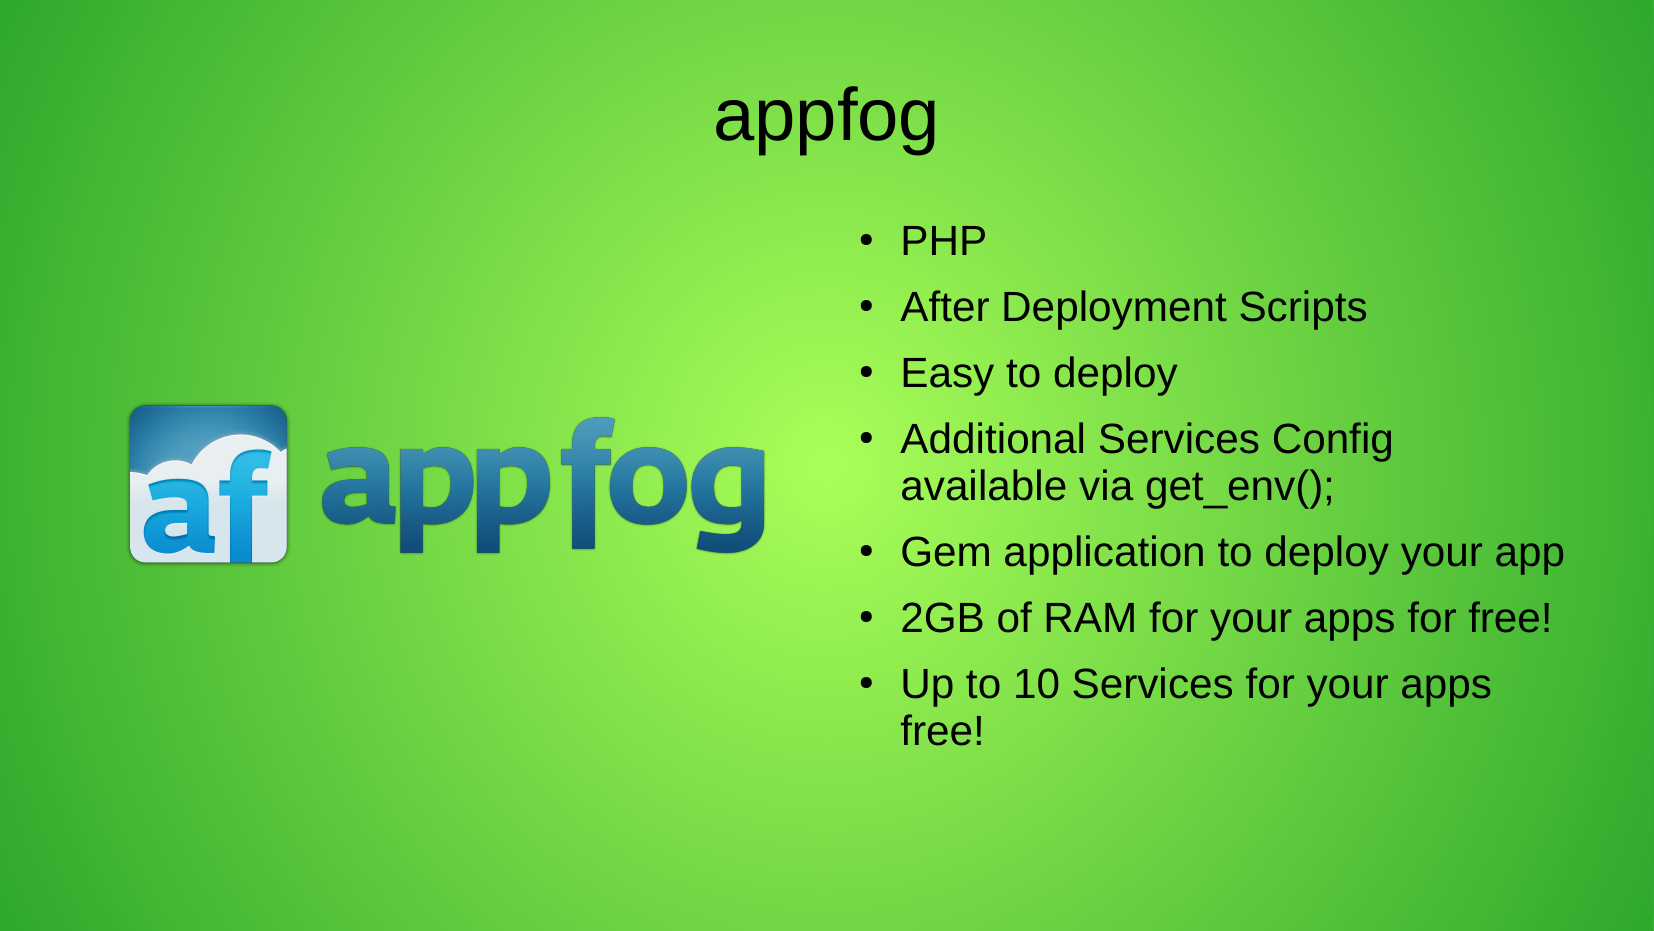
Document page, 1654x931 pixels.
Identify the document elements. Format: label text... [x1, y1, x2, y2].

title appfog [82, 37, 1571, 193]
list PHP After Deployment Scripts Easy to deploy Additional Services Config available via get_env(); Gem application to deploy your app 2GB of RAM for your apps for free! Up to 10 Services for your apps free! [845, 217, 1572, 758]
picture [82, 371, 809, 604]
